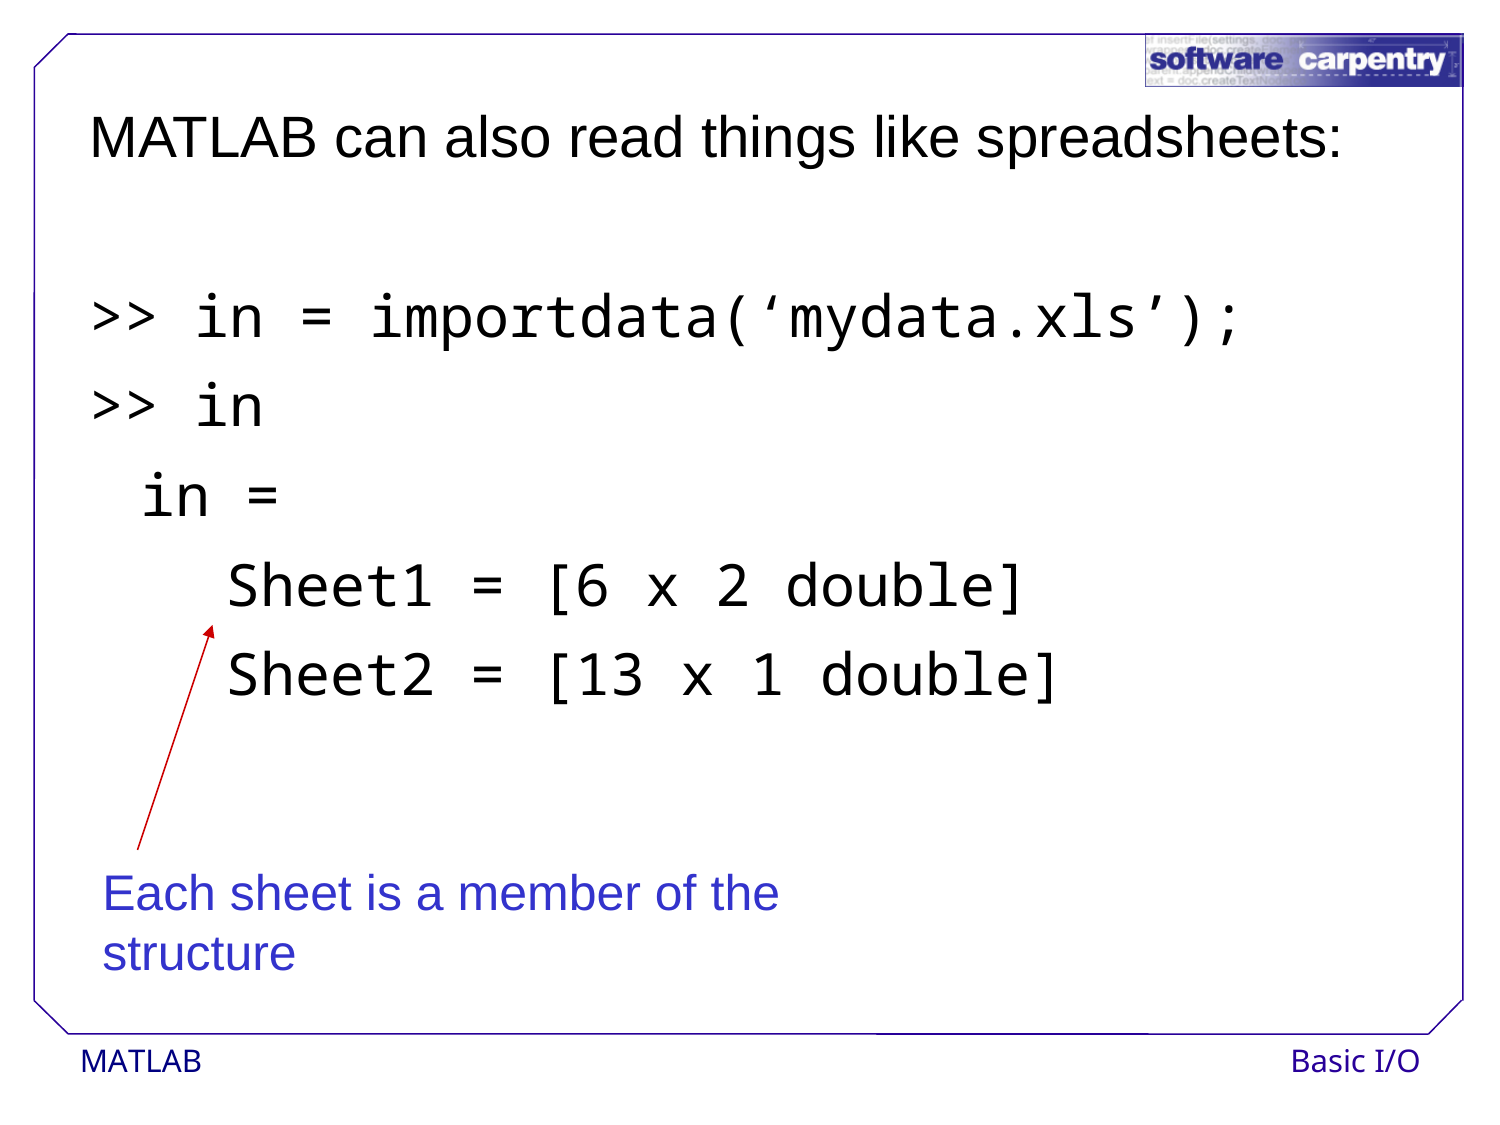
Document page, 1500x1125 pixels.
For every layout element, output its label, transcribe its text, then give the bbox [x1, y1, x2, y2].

text_box Each sheet is a member of the structure [87, 852, 813, 988]
list MATLAB can also read things like spreadsheets: >> in = importdata(‘mydata.xls’); >> in in = Sheet1 = [6 x 2 double] Sheet2 = [13 x 1 double] [75, 99, 1363, 1013]
picture [1145, 33, 1464, 87]
